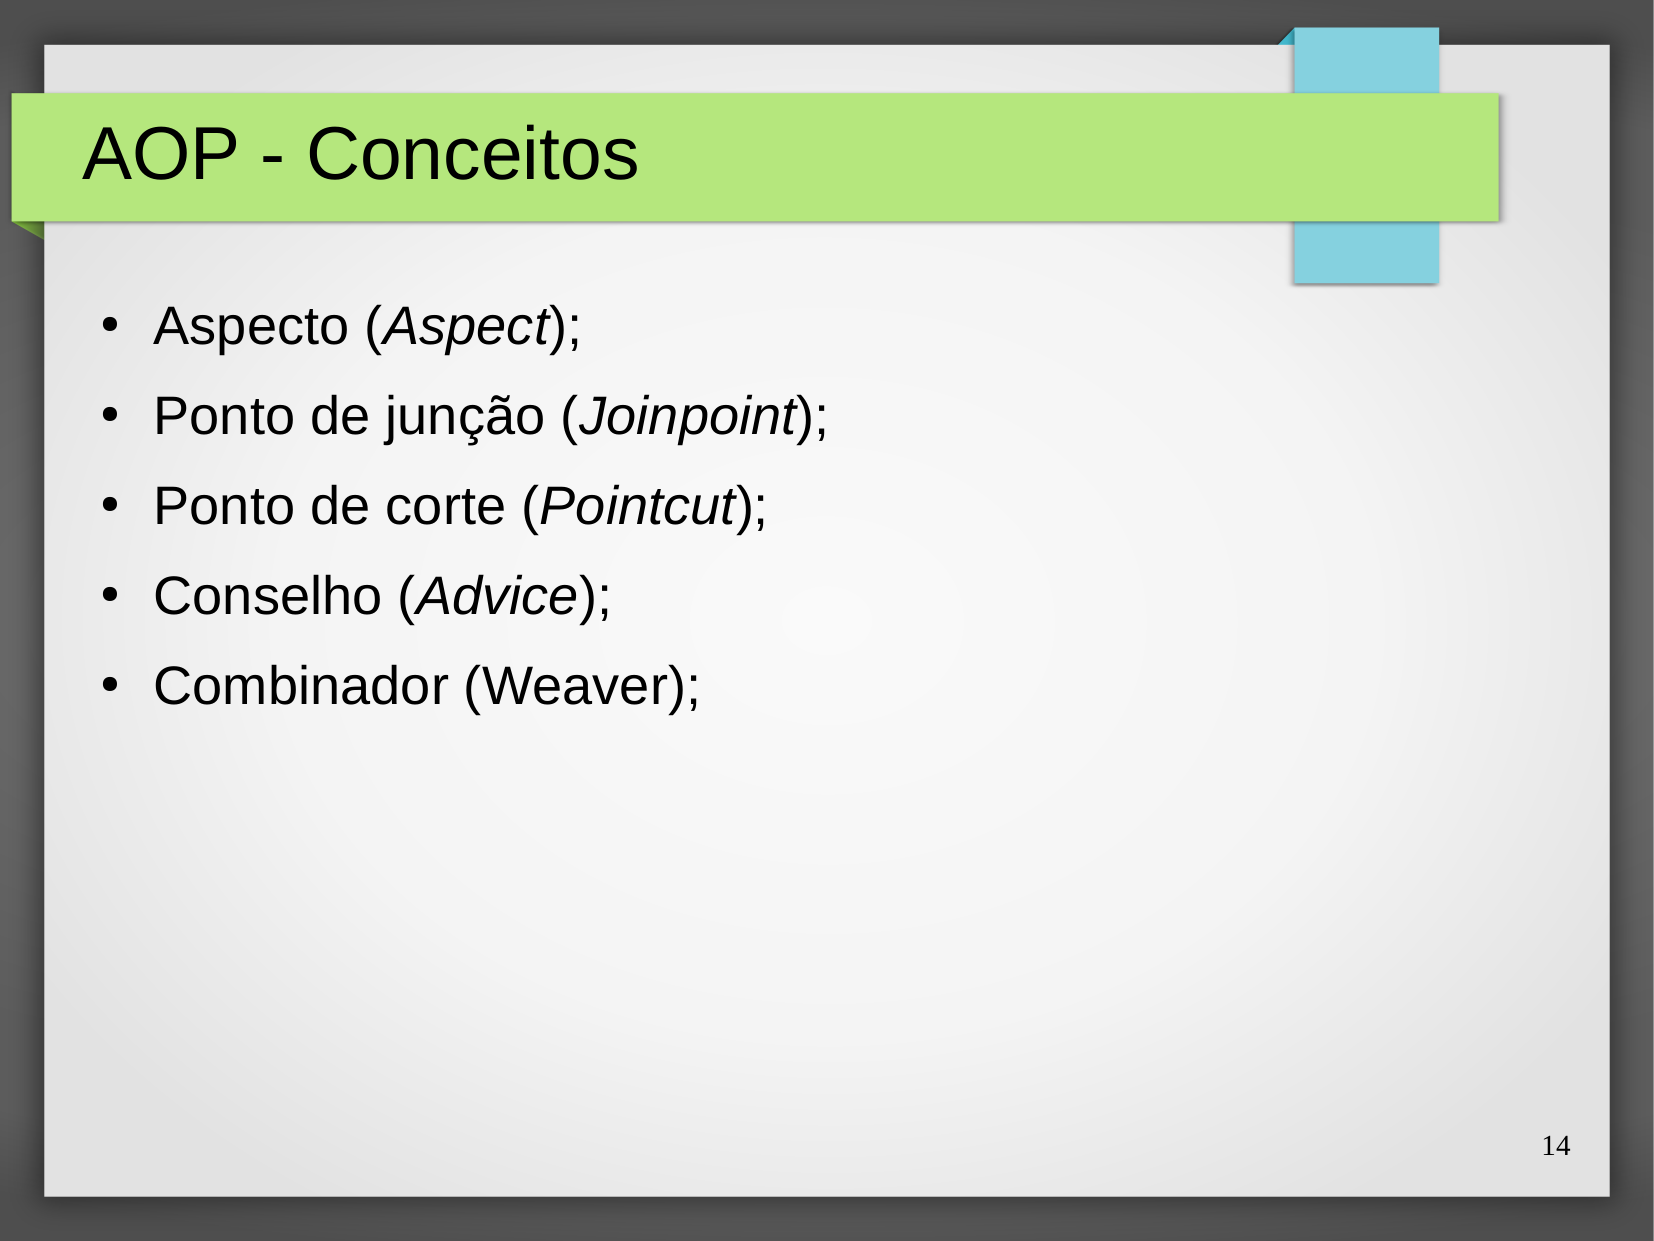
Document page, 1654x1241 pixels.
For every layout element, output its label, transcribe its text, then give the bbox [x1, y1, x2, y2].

list Aspecto (Aspect); Ponto de junção (Joinpoint); Ponto de corte (Pointcut); Conselho (Advice); Combinador (Weaver); [82, 295, 1571, 1015]
title AOP - Conceitos [82, 94, 1264, 213]
picture [0, 0, 1654, 1241]
